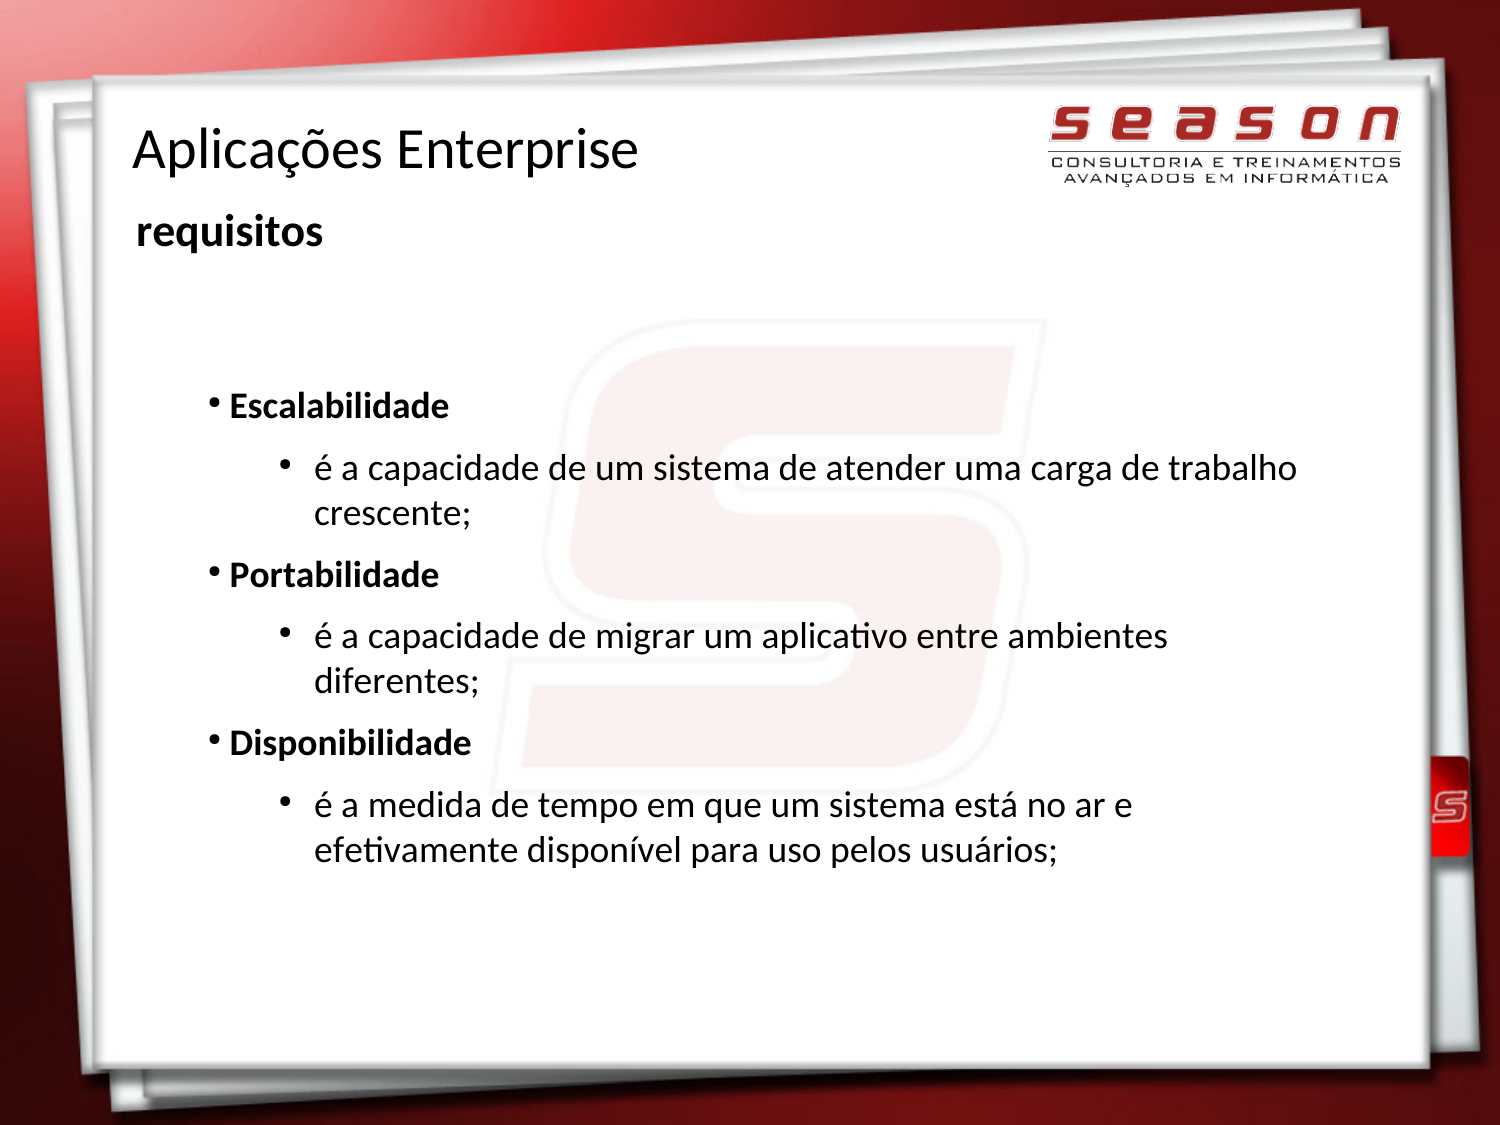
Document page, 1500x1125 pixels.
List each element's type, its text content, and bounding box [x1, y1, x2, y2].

text_box requisitos [119, 200, 1240, 256]
text_box Escalabilidade é a capacidade de um sistema de atender uma carga de trabalho crescente; Portabilidade é a capacidade de migrar um aplicativo entre ambientes diferentes; Disponibilidade é a medida de tempo em que um sistema está no ar e efetivamente disponível para uso pelos usuários; [207, 357, 1328, 894]
picture [0, 0, 1500, 1125]
title Aplicações Enterprise [118, 33, 1394, 257]
